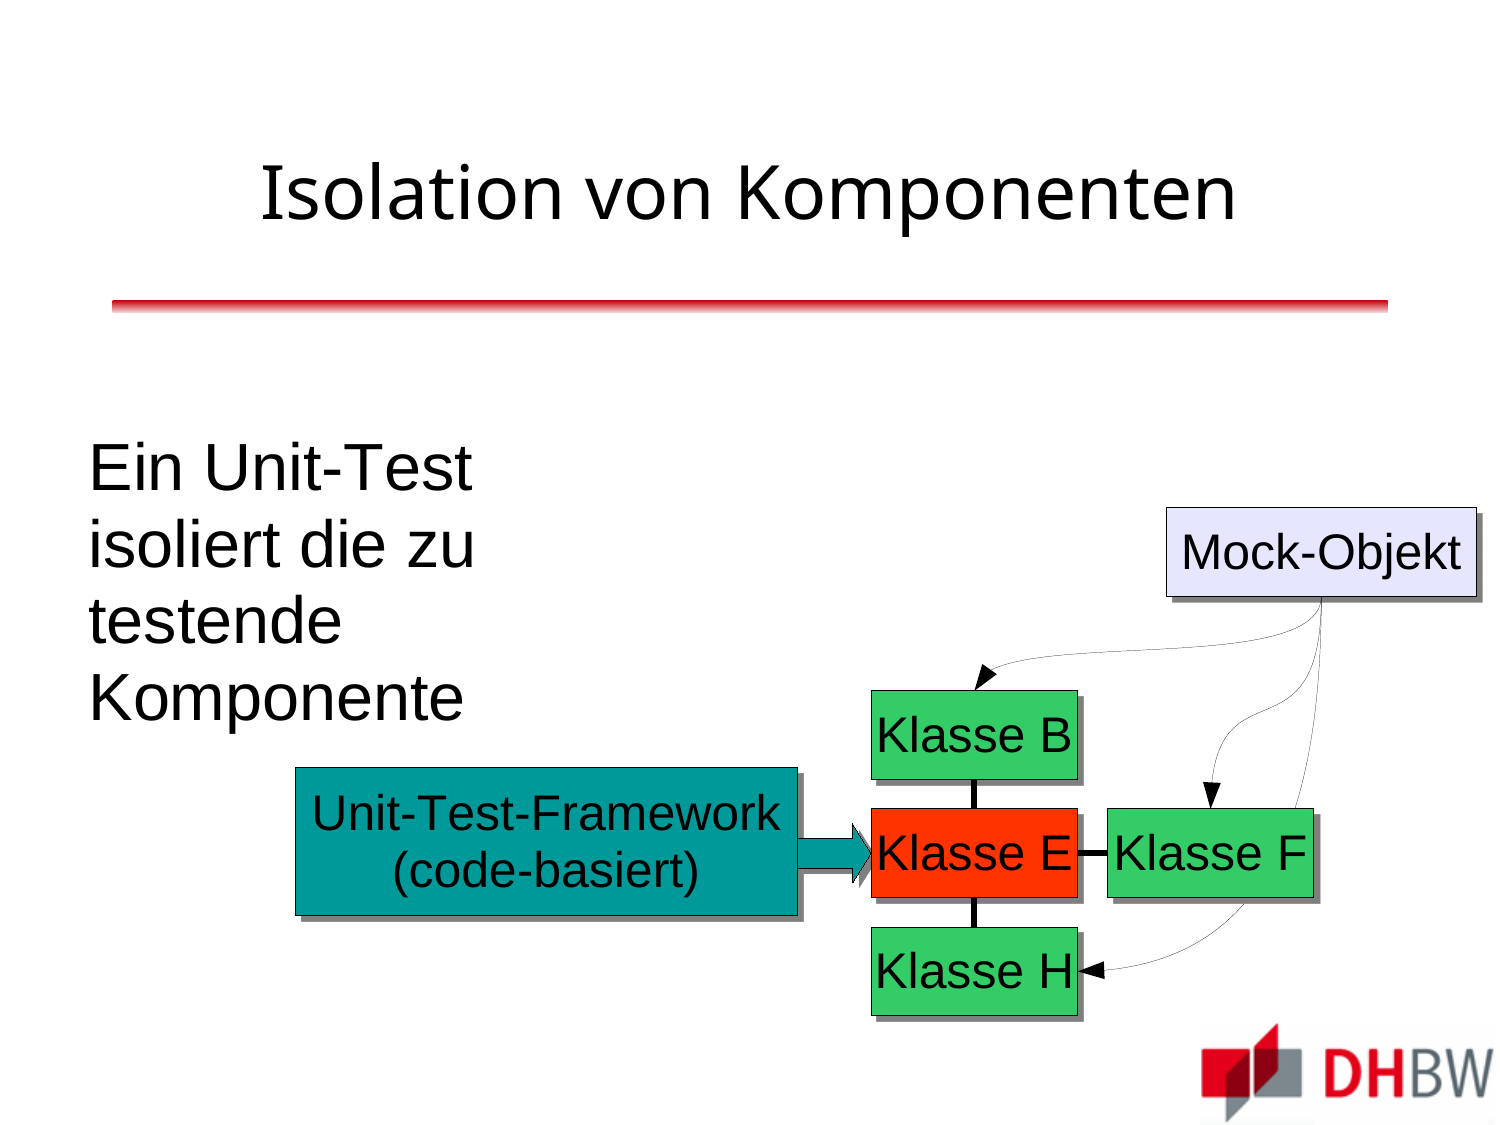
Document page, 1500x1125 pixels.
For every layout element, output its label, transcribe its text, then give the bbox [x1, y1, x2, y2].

list Ein Unit-Test isoliert die zu testende Komponente [73, 324, 562, 1020]
text_box Mock-Objekt [1166, 507, 1477, 597]
title Isolation von Komponenten [112, 27, 1387, 360]
text_box Klasse E [871, 808, 1078, 898]
text_box Unit-Test-Framework (code-basiert) [562, 767, 798, 916]
text_box [797, 823, 871, 883]
text_box Klasse B [871, 690, 1078, 780]
text_box Klasse F [1107, 808, 1314, 898]
text_box Klasse H [871, 927, 1078, 1016]
picture [1200, 1021, 1495, 1125]
